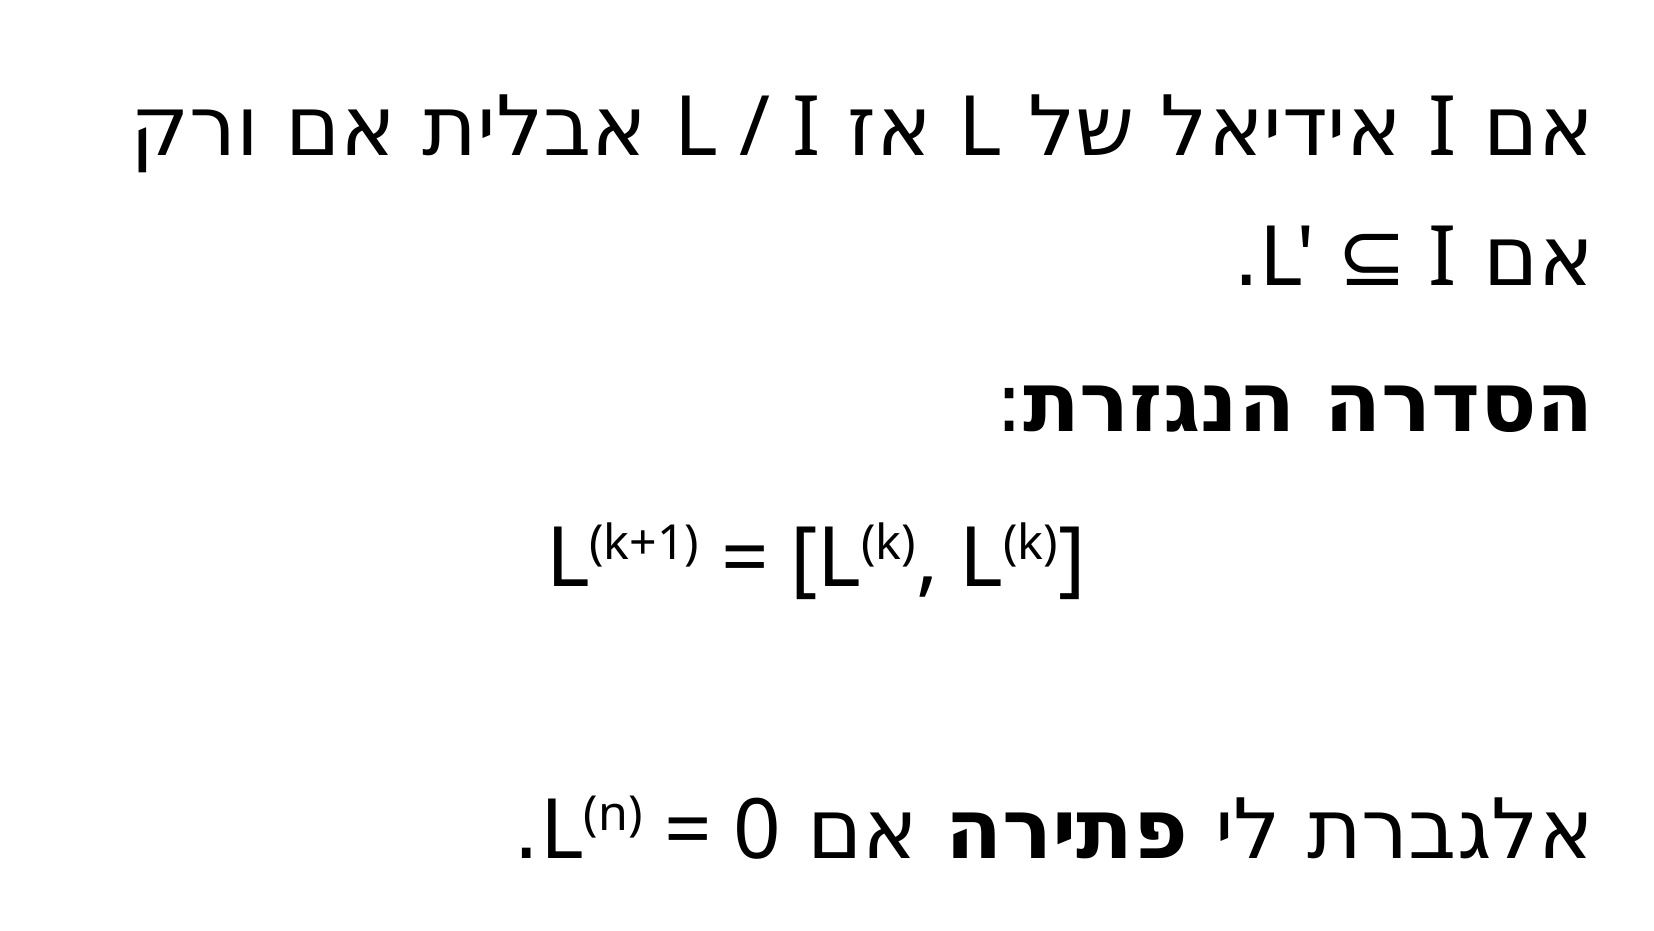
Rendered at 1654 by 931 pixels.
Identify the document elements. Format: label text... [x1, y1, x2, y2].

subtitle אם I אידיאל של L אז L / I אבלית אם ורק אם L' ⊆ I. הסדרה הנגזרת: L(k+1) = [L(k), L(k)] אלגברת לי פתירה אם L(n) = 0. [59, 45, 1595, 886]
